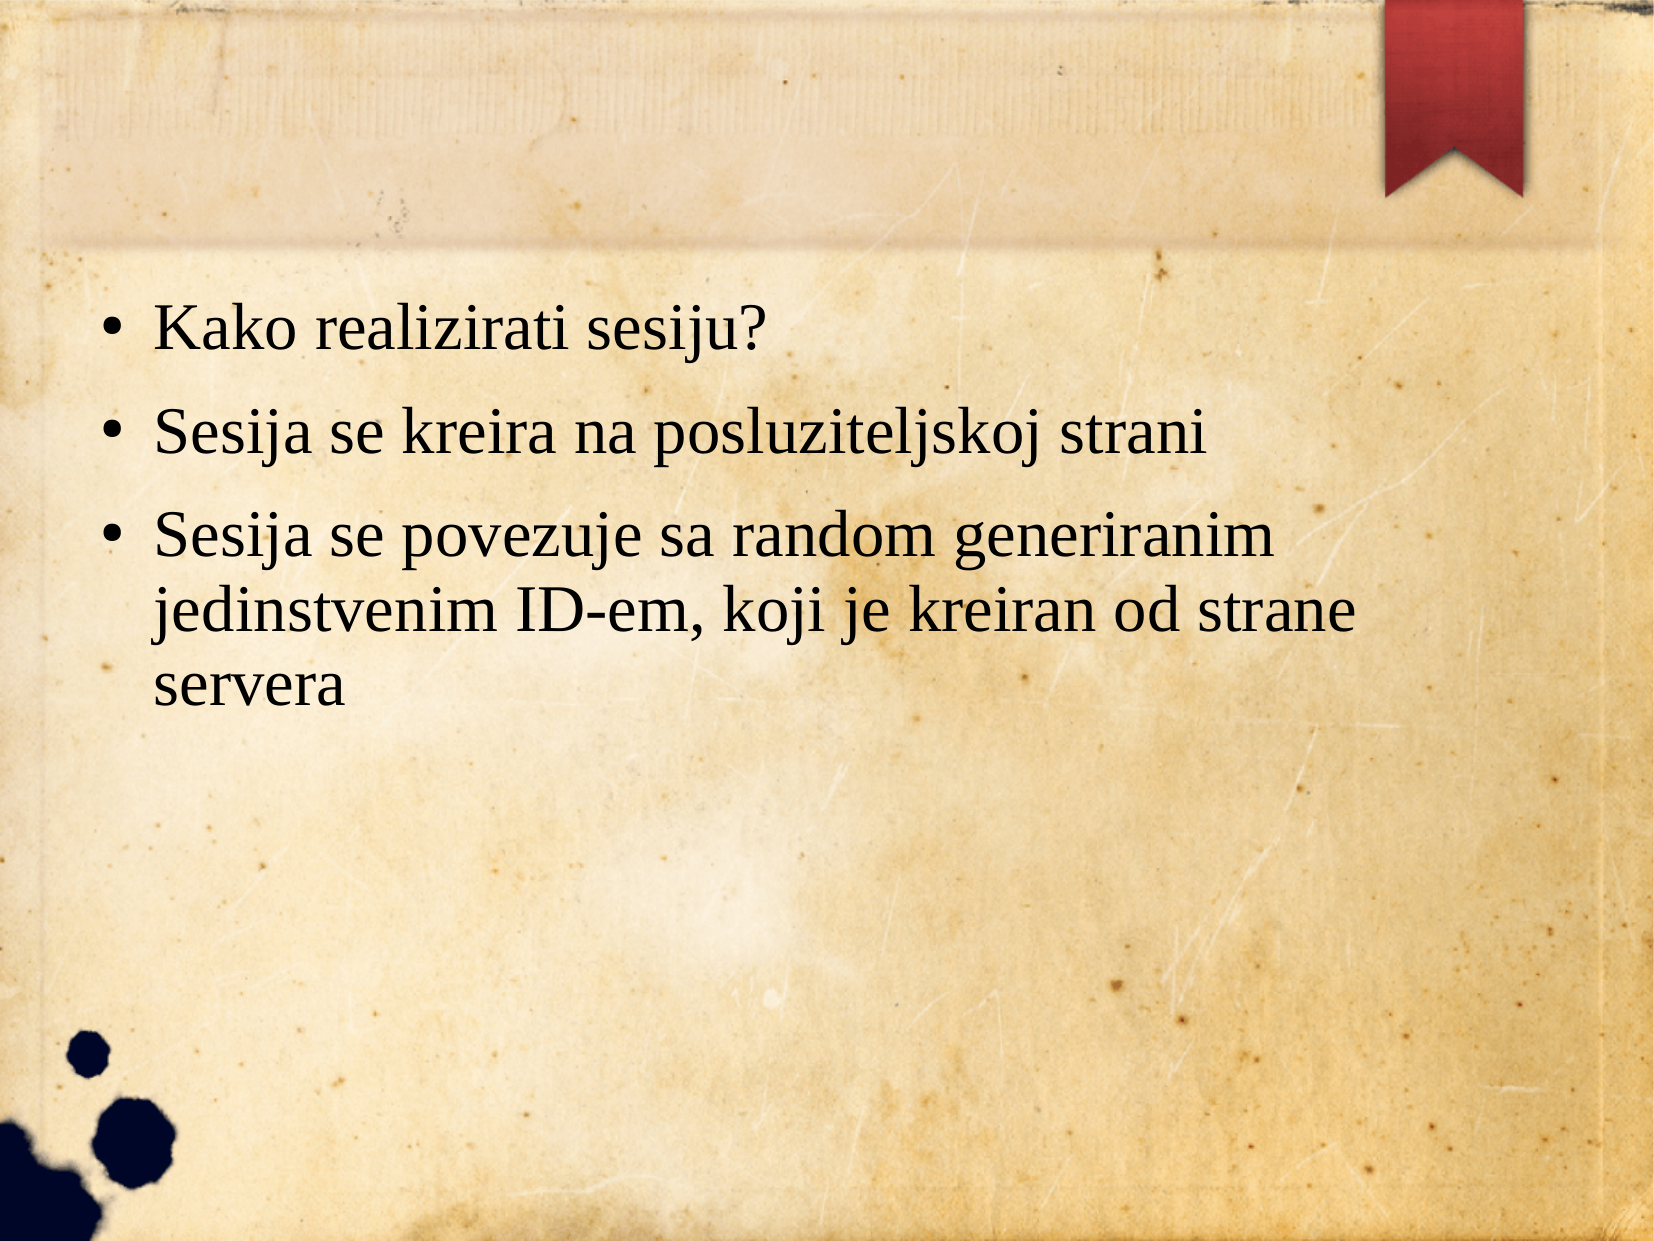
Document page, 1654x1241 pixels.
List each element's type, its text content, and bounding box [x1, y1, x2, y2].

list Kako realizirati sesiju? Sesija se kreira na posluziteljskoj strani Sesija se povezuje sa random generiranim jedinstvenim ID-em, koji je kreiran od strane servera [82, 290, 1538, 1010]
picture [0, 0, 1654, 1241]
